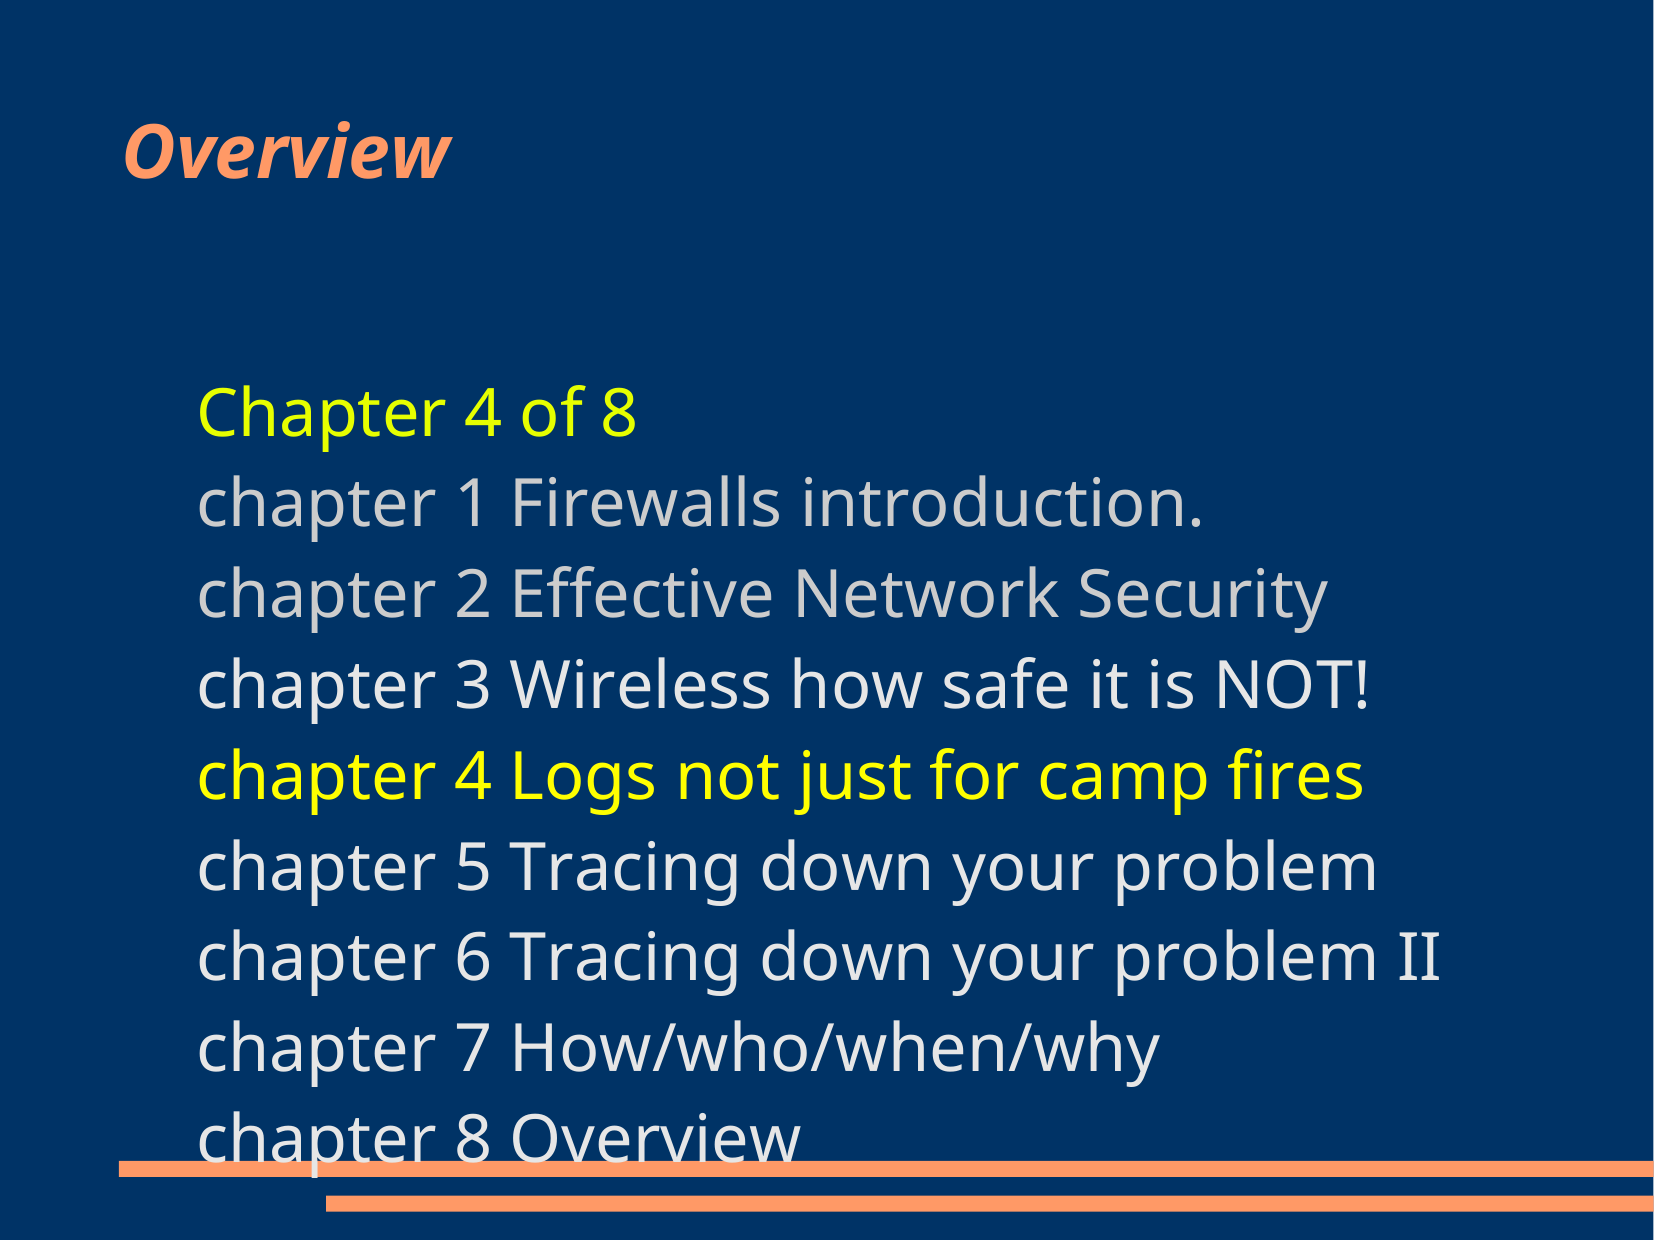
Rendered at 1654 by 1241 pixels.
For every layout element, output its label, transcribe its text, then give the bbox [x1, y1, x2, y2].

title Overview [121, 46, 1534, 254]
list Chapter 4 of 8 chapter 1 Firewalls introduction. chapter 2 Effective Network Security chapter 3 Wireless how safe it is NOT! chapter 4 Logs not just for camp fires chapter 5 Tracing down your problem chapter 6 Tracing down your problem II chapter 7 How/who/when/why chapter 8 Overview [178, 364, 1570, 1147]
